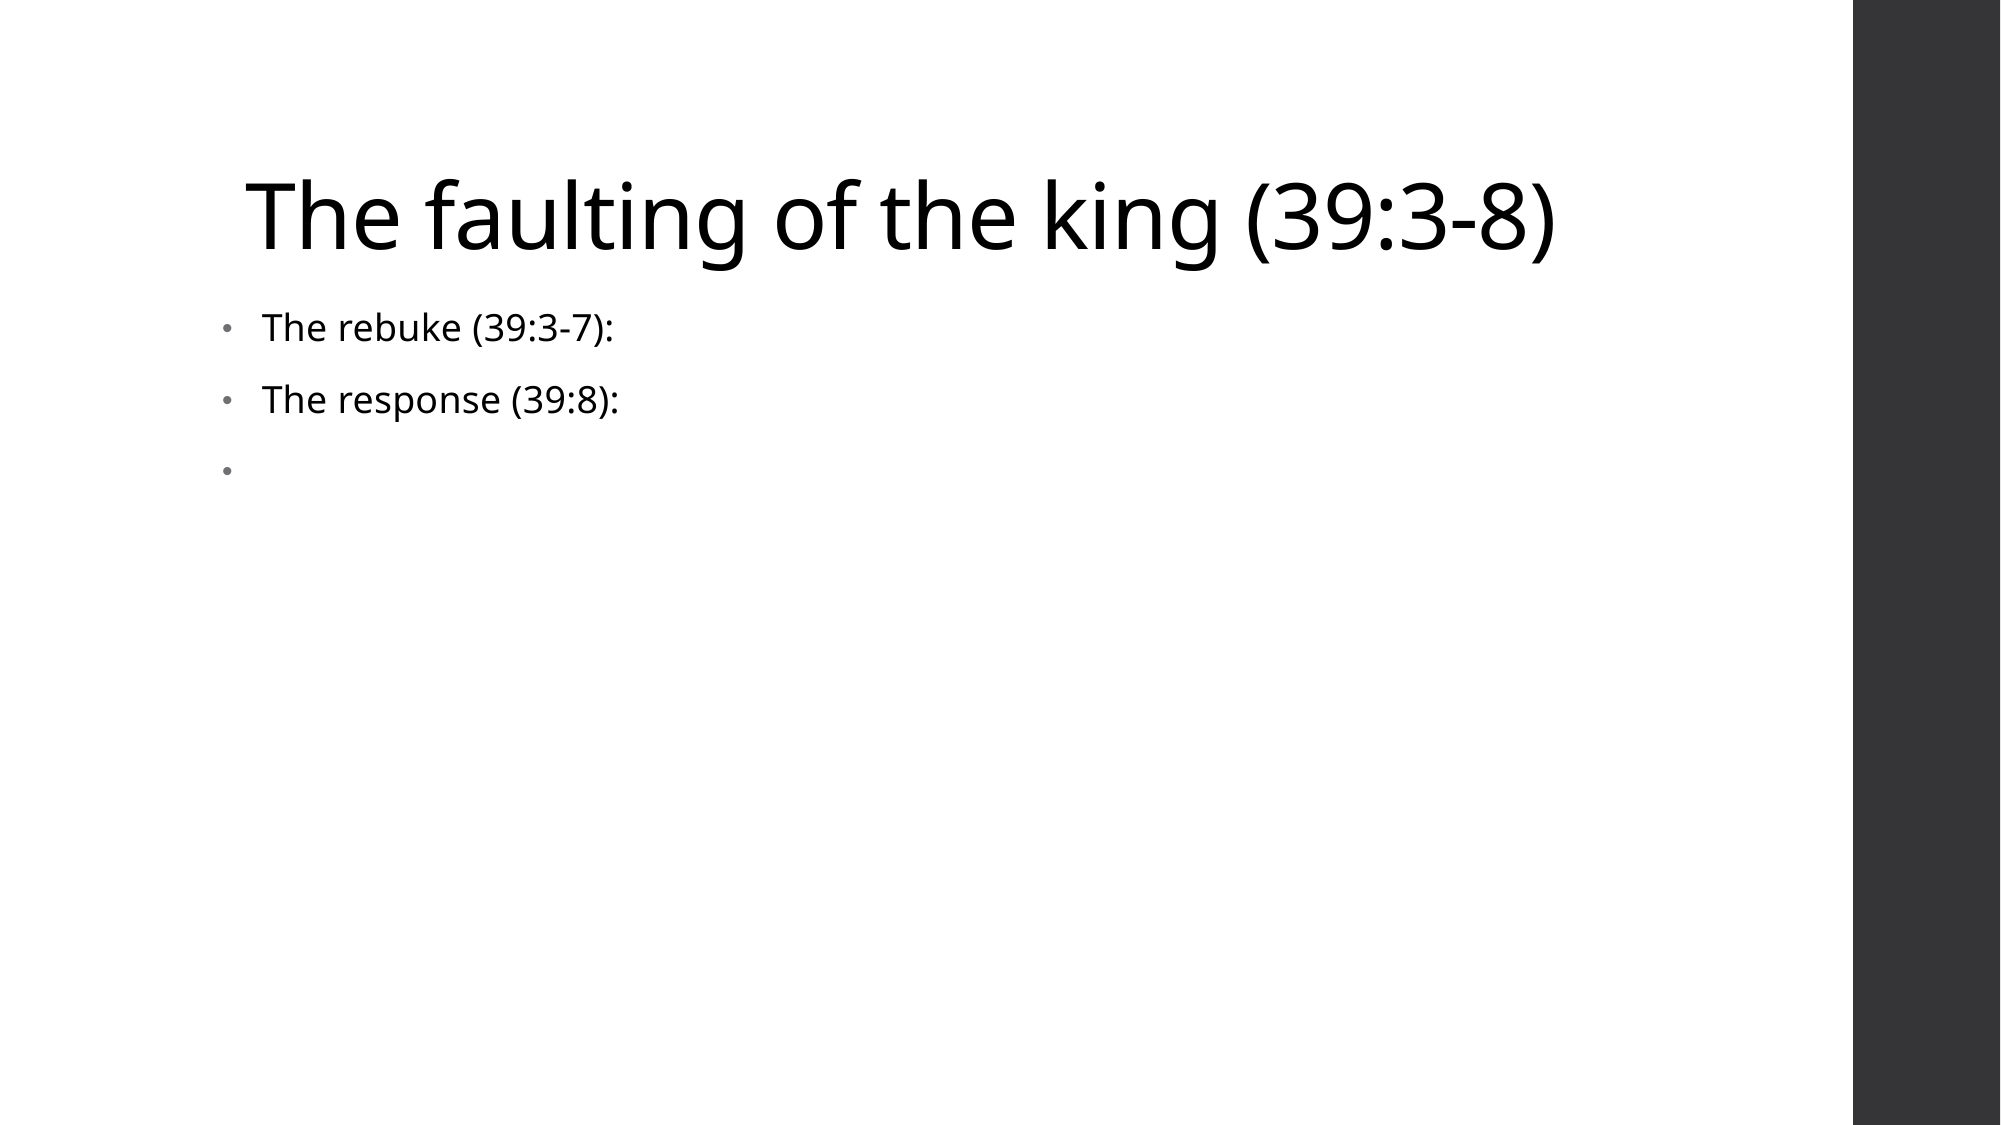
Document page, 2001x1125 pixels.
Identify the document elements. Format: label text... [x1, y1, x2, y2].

title The faulting of the king (39:3-8) [206, 60, 1797, 278]
list The rebuke (39:3-7): The response (39:8): [206, 299, 1617, 1014]
